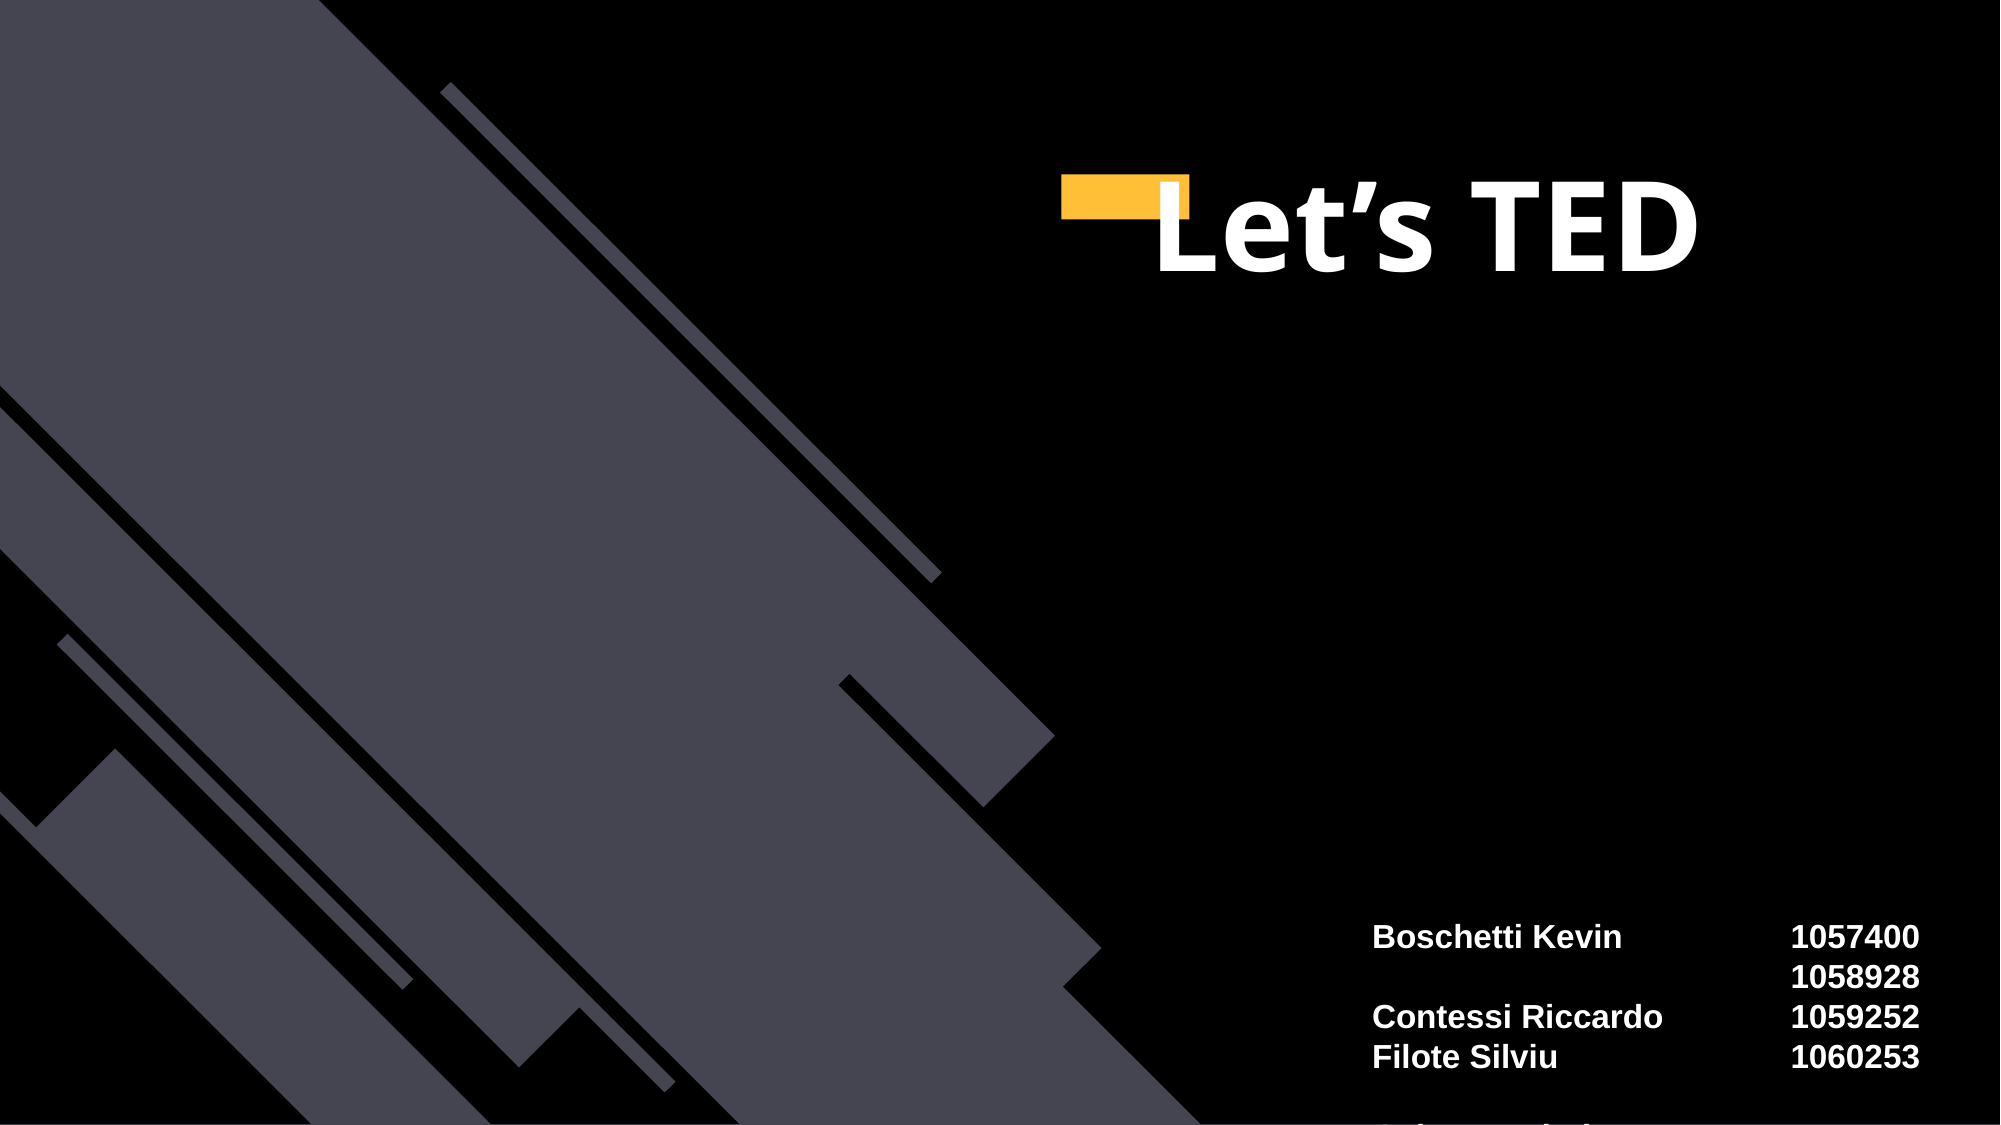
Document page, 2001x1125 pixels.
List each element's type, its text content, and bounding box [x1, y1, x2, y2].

text_box Boschetti Kevin Contessi Riccardo Filote Silviu Gelosa Federico [1357, 900, 1701, 1125]
text_box Let’s TED [1135, 139, 1961, 479]
text_box 1057400 1058928 1059252 1060253 [1775, 900, 1953, 1090]
text_box [0, 385, 740, 1124]
text_box [318, 0, 2000, 1124]
text_box [0, 813, 311, 1124]
